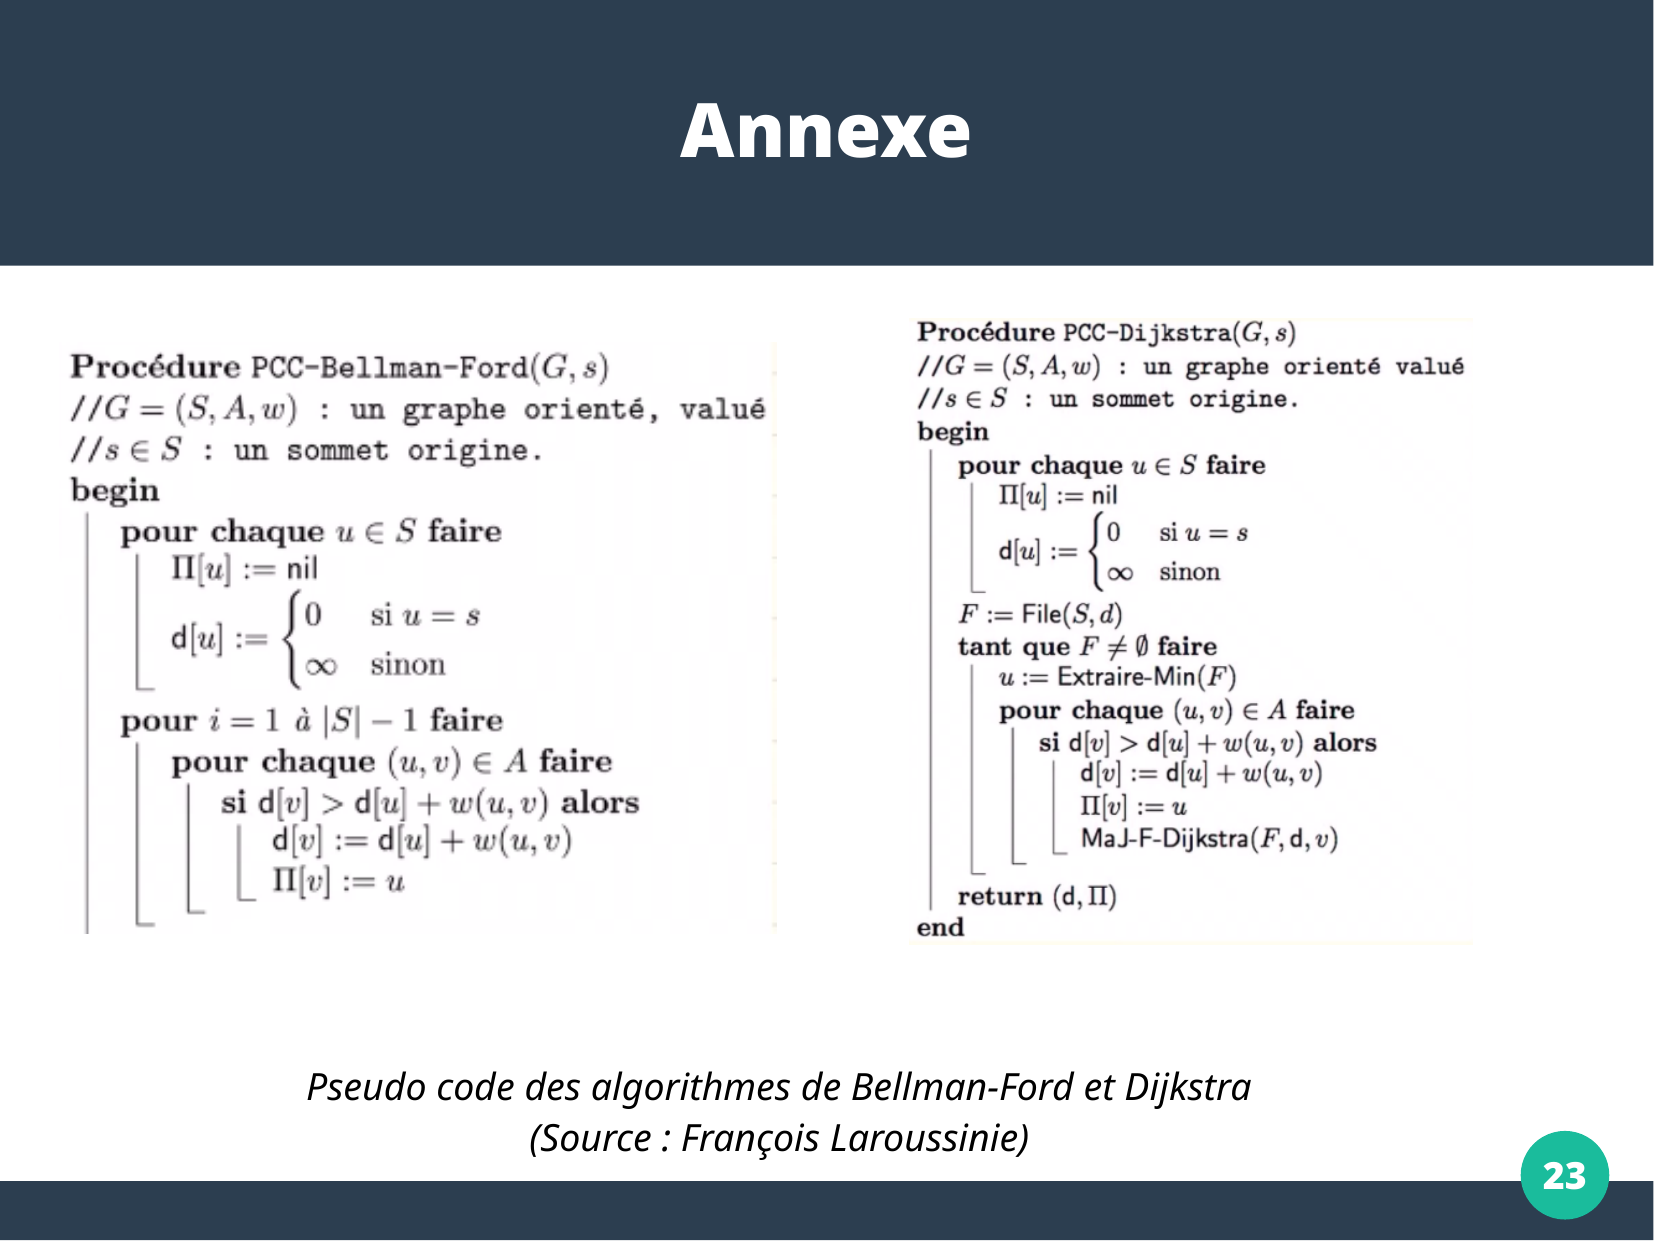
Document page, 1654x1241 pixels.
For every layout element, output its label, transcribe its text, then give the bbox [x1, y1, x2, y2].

text_box Pseudo code des algorithmes de Bellman-Ford et Dijkstra (Source : François Laroussinie) [283, 1053, 1276, 1170]
picture [59, 342, 777, 934]
picture [909, 318, 1473, 945]
title Annexe [59, 49, 1595, 207]
